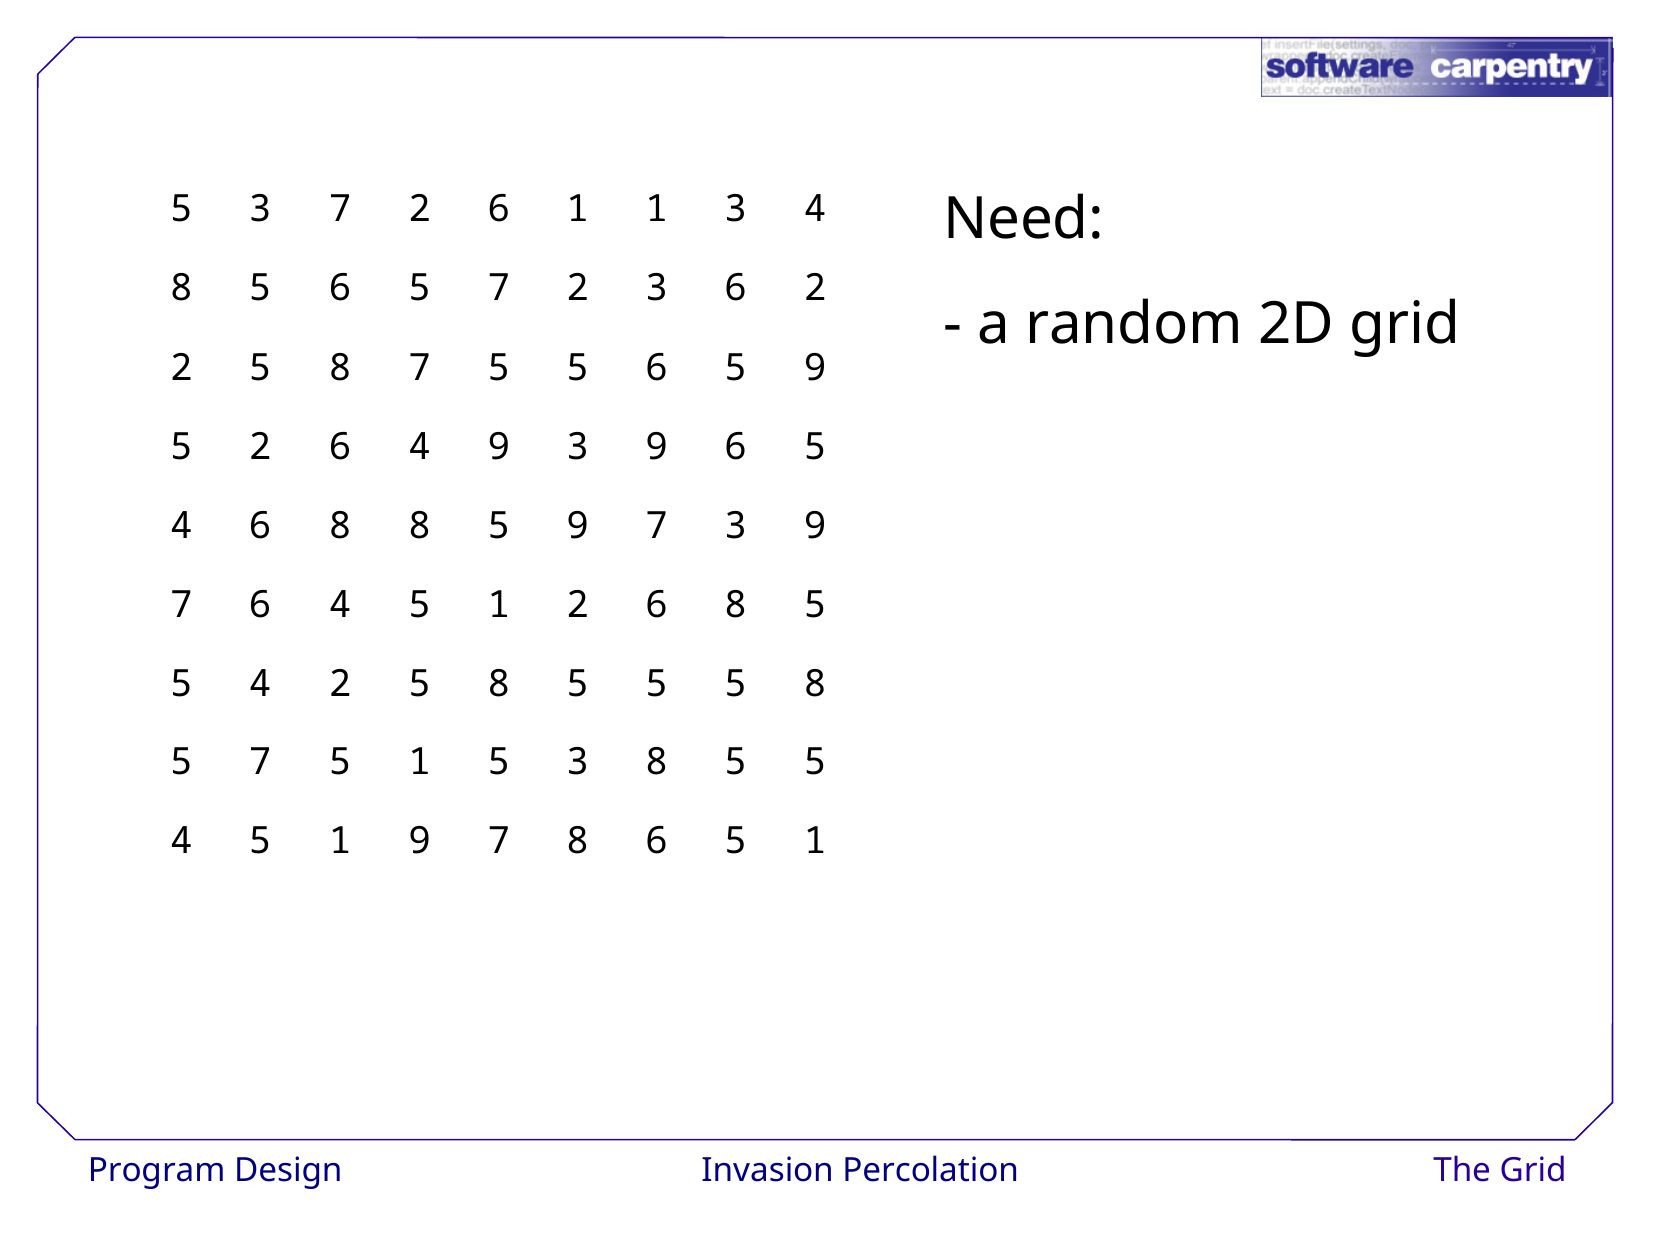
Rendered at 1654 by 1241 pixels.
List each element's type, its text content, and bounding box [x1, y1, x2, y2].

table_cell 2 [538, 562, 617, 641]
table_cell 5 [380, 641, 459, 720]
table_cell 5 [775, 404, 855, 483]
table_cell 8 [459, 641, 538, 720]
table_cell 6 [696, 245, 775, 326]
table_cell 8 [300, 483, 380, 562]
table_cell 5 [221, 799, 300, 878]
table_cell 8 [775, 641, 855, 720]
table_cell 5 [696, 641, 775, 720]
table_header 4 [775, 166, 855, 245]
table_cell 6 [617, 562, 696, 641]
table_cell 4 [142, 799, 221, 878]
table_cell 9 [459, 404, 538, 483]
table_cell 2 [775, 245, 855, 326]
table_header 6 [459, 166, 538, 245]
table_cell 4 [221, 641, 300, 720]
table_cell 6 [221, 483, 300, 562]
table_cell 6 [617, 799, 696, 878]
table_cell 8 [380, 483, 459, 562]
table_cell 7 [221, 720, 300, 799]
table_cell 5 [459, 483, 538, 562]
table_cell 2 [221, 404, 300, 483]
table_cell 1 [775, 799, 855, 878]
table_cell 5 [538, 326, 617, 404]
table_cell 5 [300, 720, 380, 799]
table_cell 9 [775, 483, 855, 562]
table_header 5 [142, 166, 221, 245]
table_cell 5 [380, 245, 459, 326]
table_header 1 [538, 166, 617, 245]
table_cell 7 [617, 483, 696, 562]
table_header 1 [617, 166, 696, 245]
table_cell 9 [538, 483, 617, 562]
table_cell 5 [142, 720, 221, 799]
table_cell 5 [459, 720, 538, 799]
table_cell 1 [459, 562, 538, 641]
table_cell 9 [380, 799, 459, 878]
table_cell 9 [617, 404, 696, 483]
table_cell 1 [300, 799, 380, 878]
table_cell 7 [380, 326, 459, 404]
table_cell 5 [696, 326, 775, 404]
table_cell 5 [380, 562, 459, 641]
table_cell 2 [300, 641, 380, 720]
table_cell 5 [142, 641, 221, 720]
table_cell 4 [300, 562, 380, 641]
table_cell 9 [775, 326, 855, 404]
table_cell 2 [538, 245, 617, 326]
table_cell 8 [617, 720, 696, 799]
table_cell 6 [696, 404, 775, 483]
table_cell 3 [617, 245, 696, 326]
table_cell 2 [142, 326, 221, 404]
table_header 3 [696, 166, 775, 245]
table_header 7 [300, 166, 380, 245]
table_cell 6 [221, 562, 300, 641]
table_cell 8 [142, 245, 221, 326]
table_cell 4 [380, 404, 459, 483]
table_cell 6 [617, 326, 696, 404]
table_cell 5 [775, 720, 855, 799]
table_cell 5 [221, 245, 300, 326]
table_cell 4 [142, 483, 221, 562]
table_cell 5 [221, 326, 300, 404]
text_box Need: - a random 2D grid [928, 137, 1476, 364]
table_cell 1 [380, 720, 459, 799]
table_cell 3 [696, 483, 775, 562]
table_cell 5 [696, 799, 775, 878]
table_cell 5 [538, 641, 617, 720]
picture [1261, 39, 1613, 97]
table_cell 5 [142, 404, 221, 483]
table_cell 3 [538, 404, 617, 483]
table_cell 7 [142, 562, 221, 641]
table_header 3 [221, 166, 300, 245]
table_cell 5 [459, 326, 538, 404]
table_cell 8 [696, 562, 775, 641]
table_cell 6 [300, 245, 380, 326]
table_cell 7 [459, 245, 538, 326]
table_cell 8 [300, 326, 380, 404]
table_cell 6 [300, 404, 380, 483]
table_cell 7 [459, 799, 538, 878]
table_cell 5 [617, 641, 696, 720]
table_cell 5 [696, 720, 775, 799]
table_cell 5 [775, 562, 855, 641]
table_cell 3 [538, 720, 617, 799]
table_header 2 [380, 166, 459, 245]
table_cell 8 [538, 799, 617, 878]
